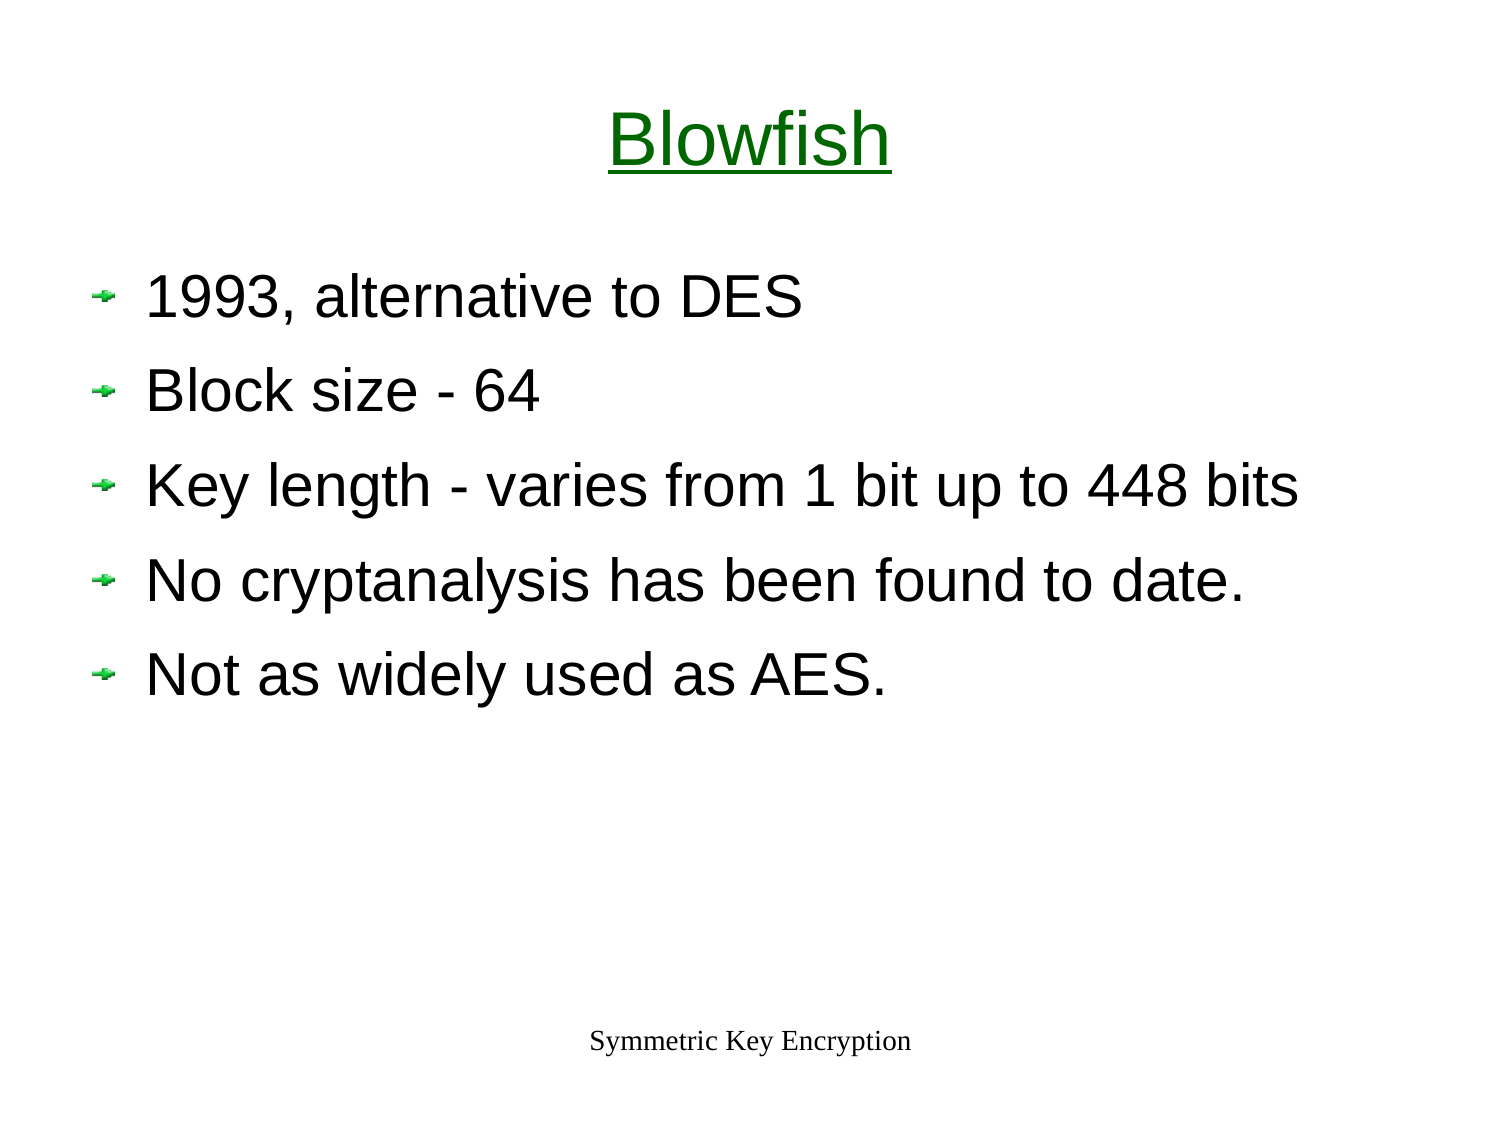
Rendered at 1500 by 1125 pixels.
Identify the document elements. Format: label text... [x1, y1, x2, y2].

list 1993, alternative to DES Block size - 64 Key length - varies from 1 bit up to 448 bits No cryptanalysis has been found to date. Not as widely used as AES. [75, 262, 1425, 1006]
title Blowfish [75, 93, 1425, 185]
